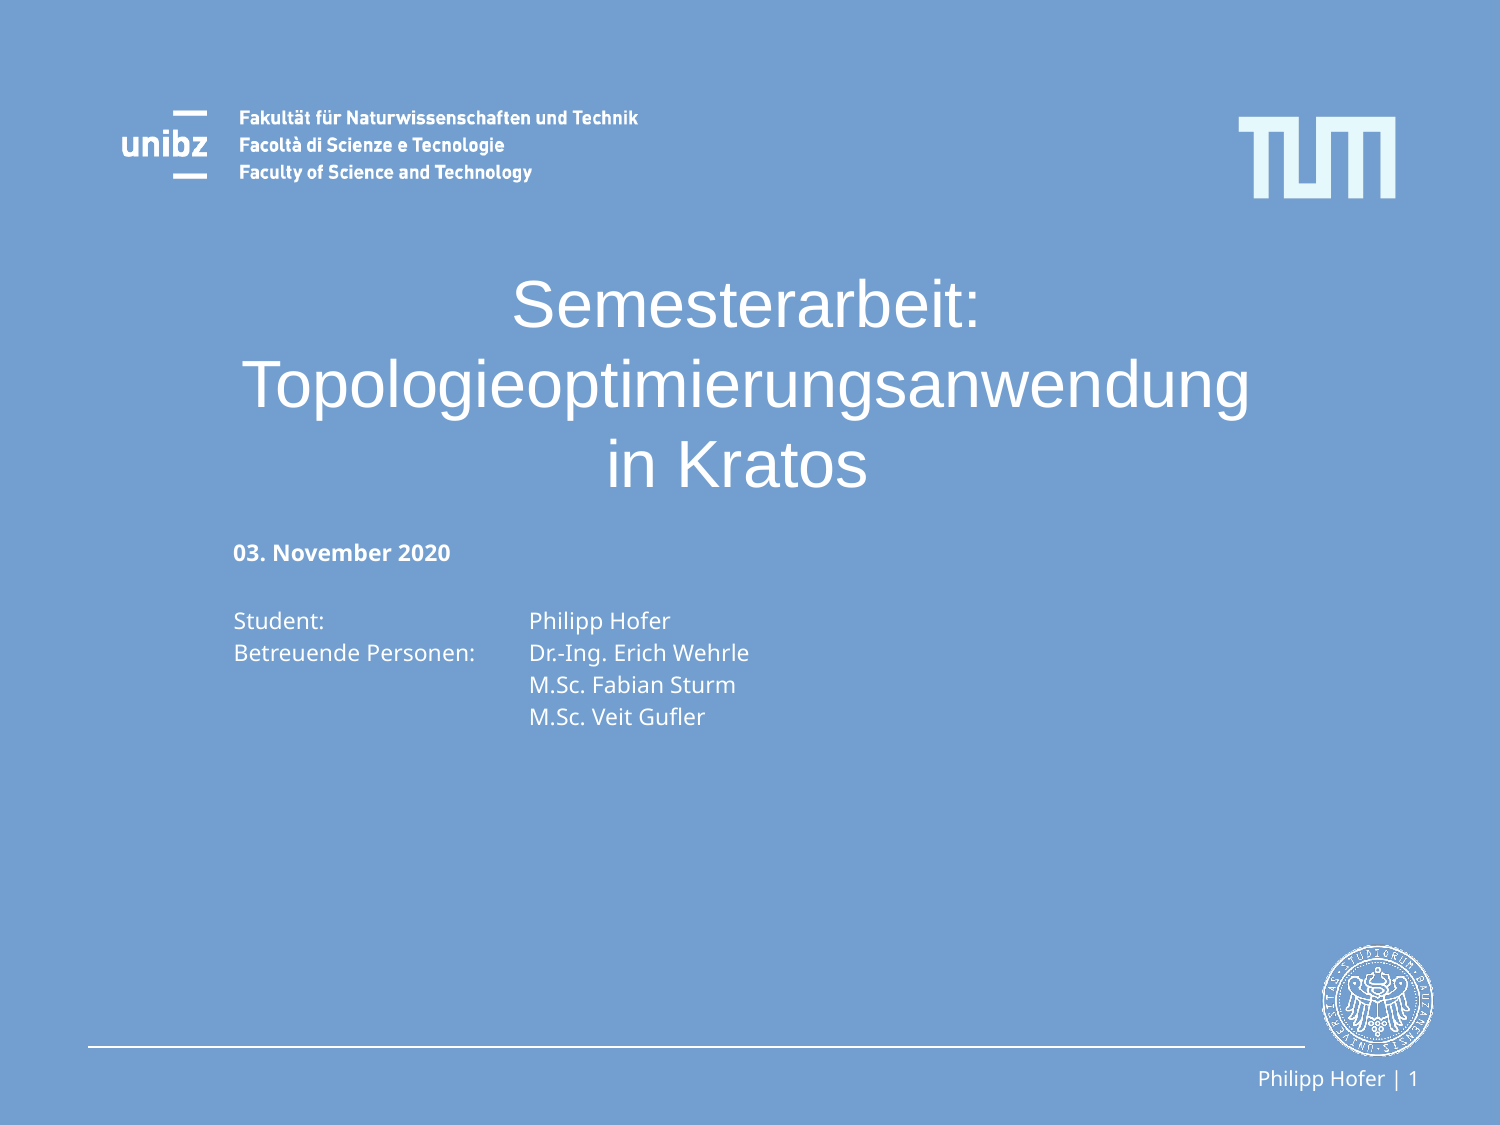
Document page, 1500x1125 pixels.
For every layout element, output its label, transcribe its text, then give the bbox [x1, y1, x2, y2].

picture [1315, 1076, 1321, 1085]
picture [88, 76, 672, 213]
text_box Student: Philipp Hofer Betreuende Personen: Dr.-Ing. Erich Wehrle M.Sc. Fabian Sturm M.Sc. Veit Gufler [218, 598, 975, 787]
text_box 03. November 2020 [218, 531, 520, 575]
picture [1333, 1079, 1341, 1085]
picture [1348, 1076, 1355, 1085]
picture [1302, 1076, 1308, 1085]
text_box Semesterarbeit: Topologieoptimierungsanwendung in Kratos [218, 208, 1276, 508]
picture [1293, 916, 1462, 1085]
